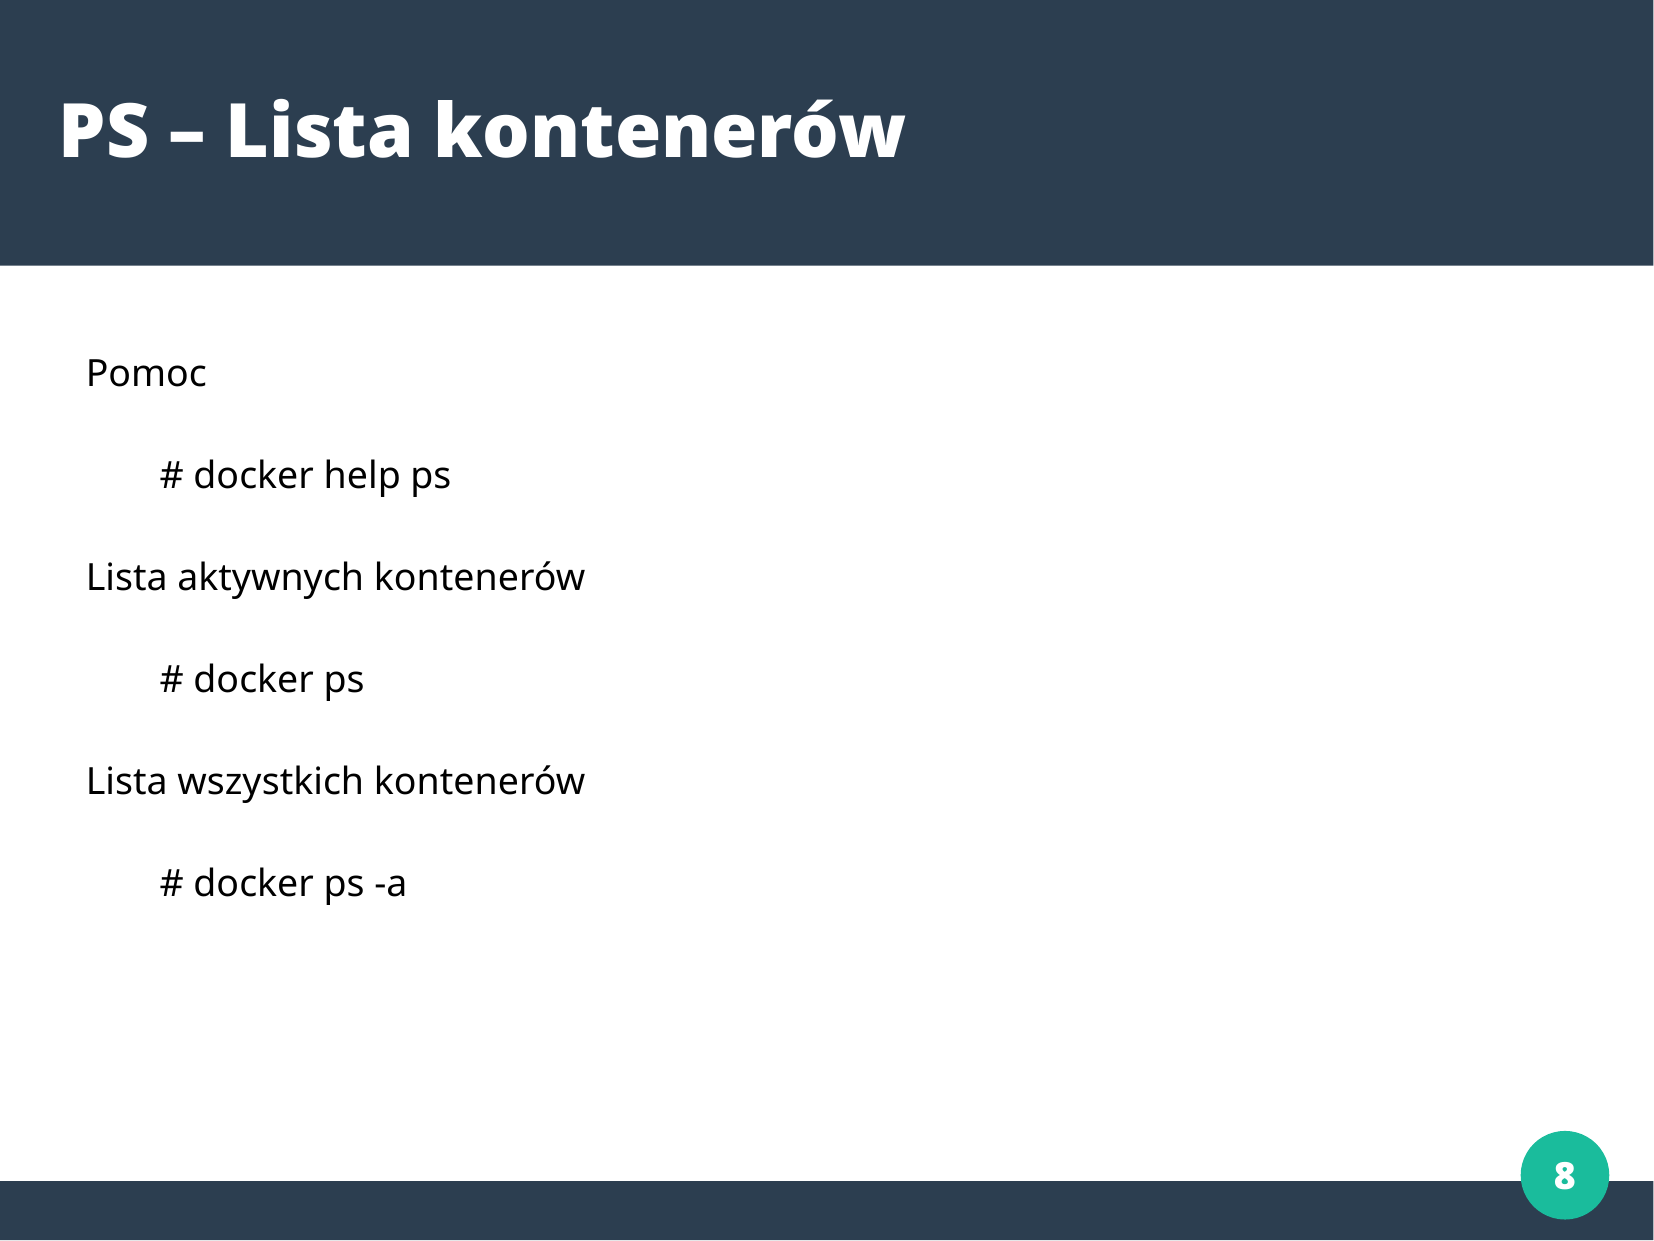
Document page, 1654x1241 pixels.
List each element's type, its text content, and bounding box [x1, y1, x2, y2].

title PS – Lista kontenerów [59, 49, 1595, 207]
text_box Pomoc # docker help ps Lista aktywnych kontenerów # docker ps Lista wszystkich kontenerów # docker ps -a [71, 338, 1548, 1123]
